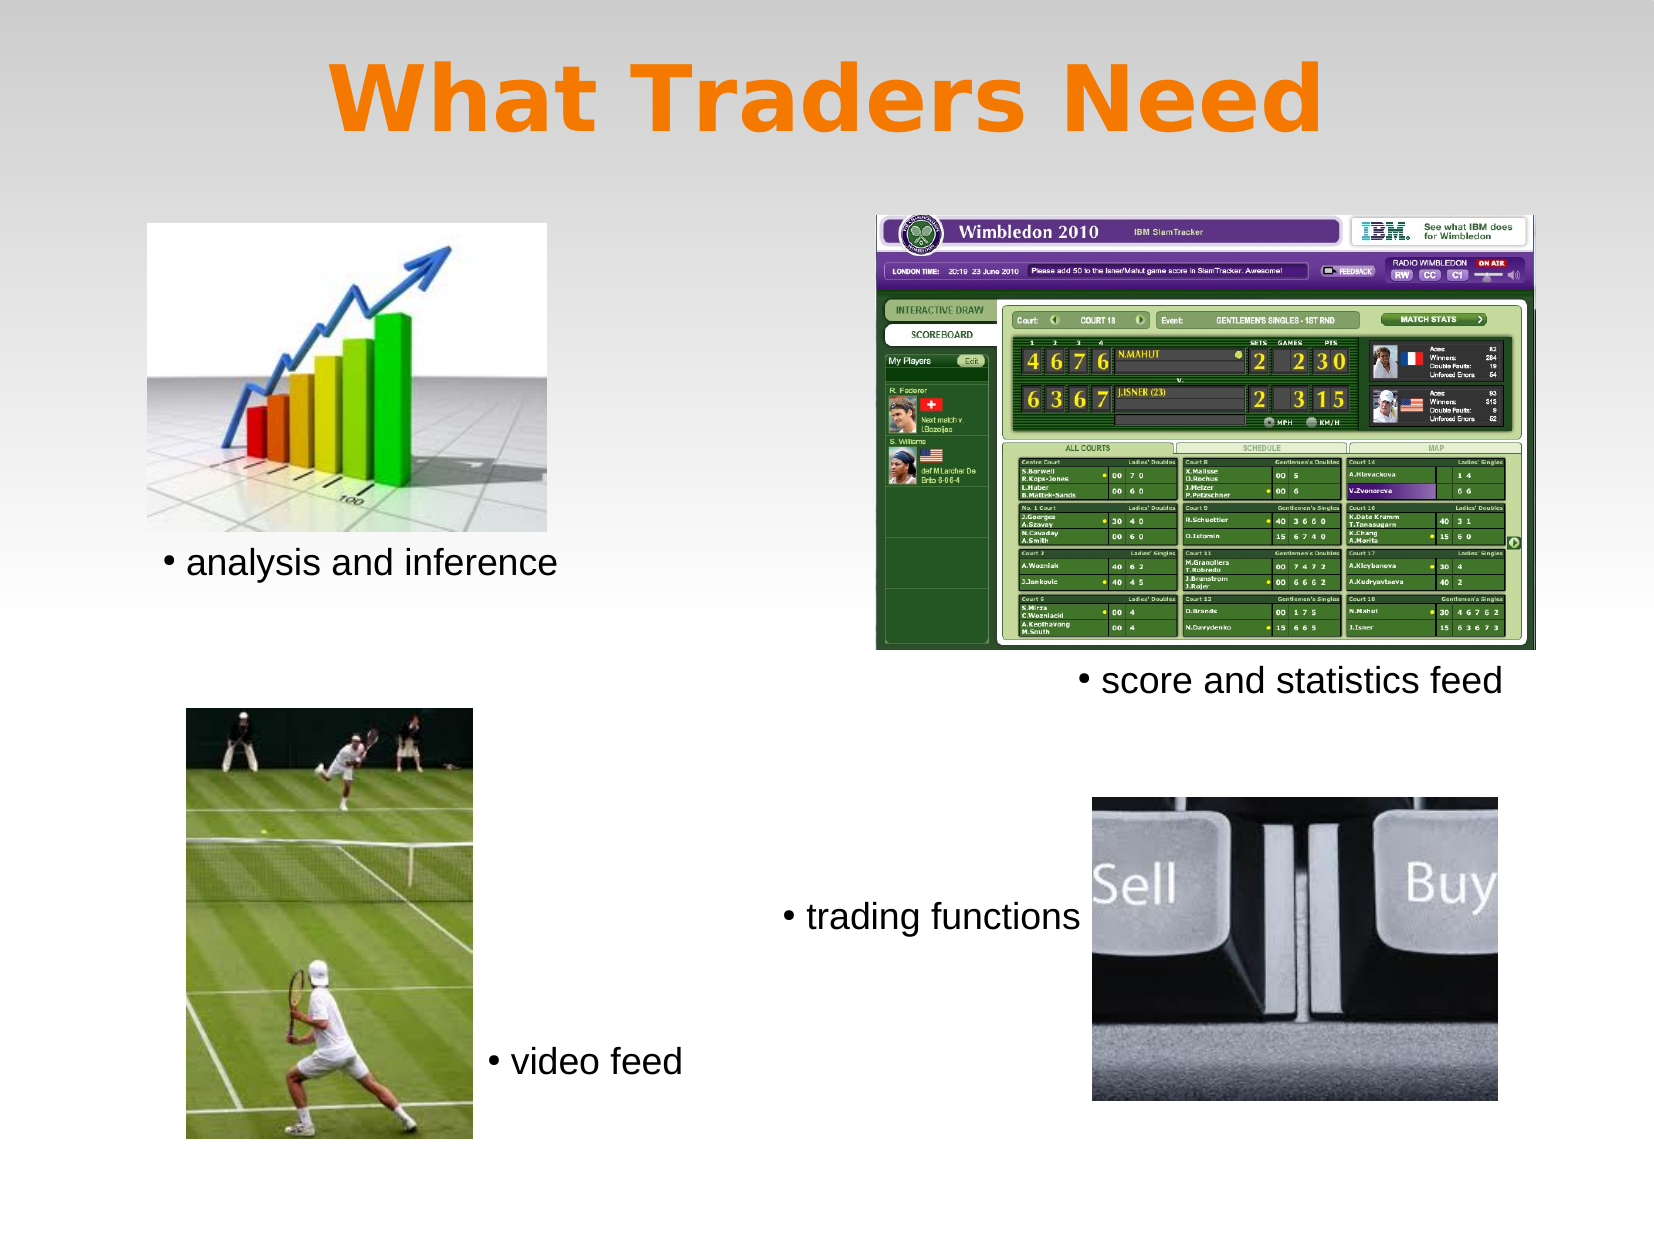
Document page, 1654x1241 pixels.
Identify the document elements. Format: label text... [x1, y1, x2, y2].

picture [147, 223, 547, 290]
picture [875, 215, 1536, 290]
chart [82, 290, 1571, 1109]
title What Traders Need [82, 45, 1571, 261]
picture [186, 1109, 473, 1139]
